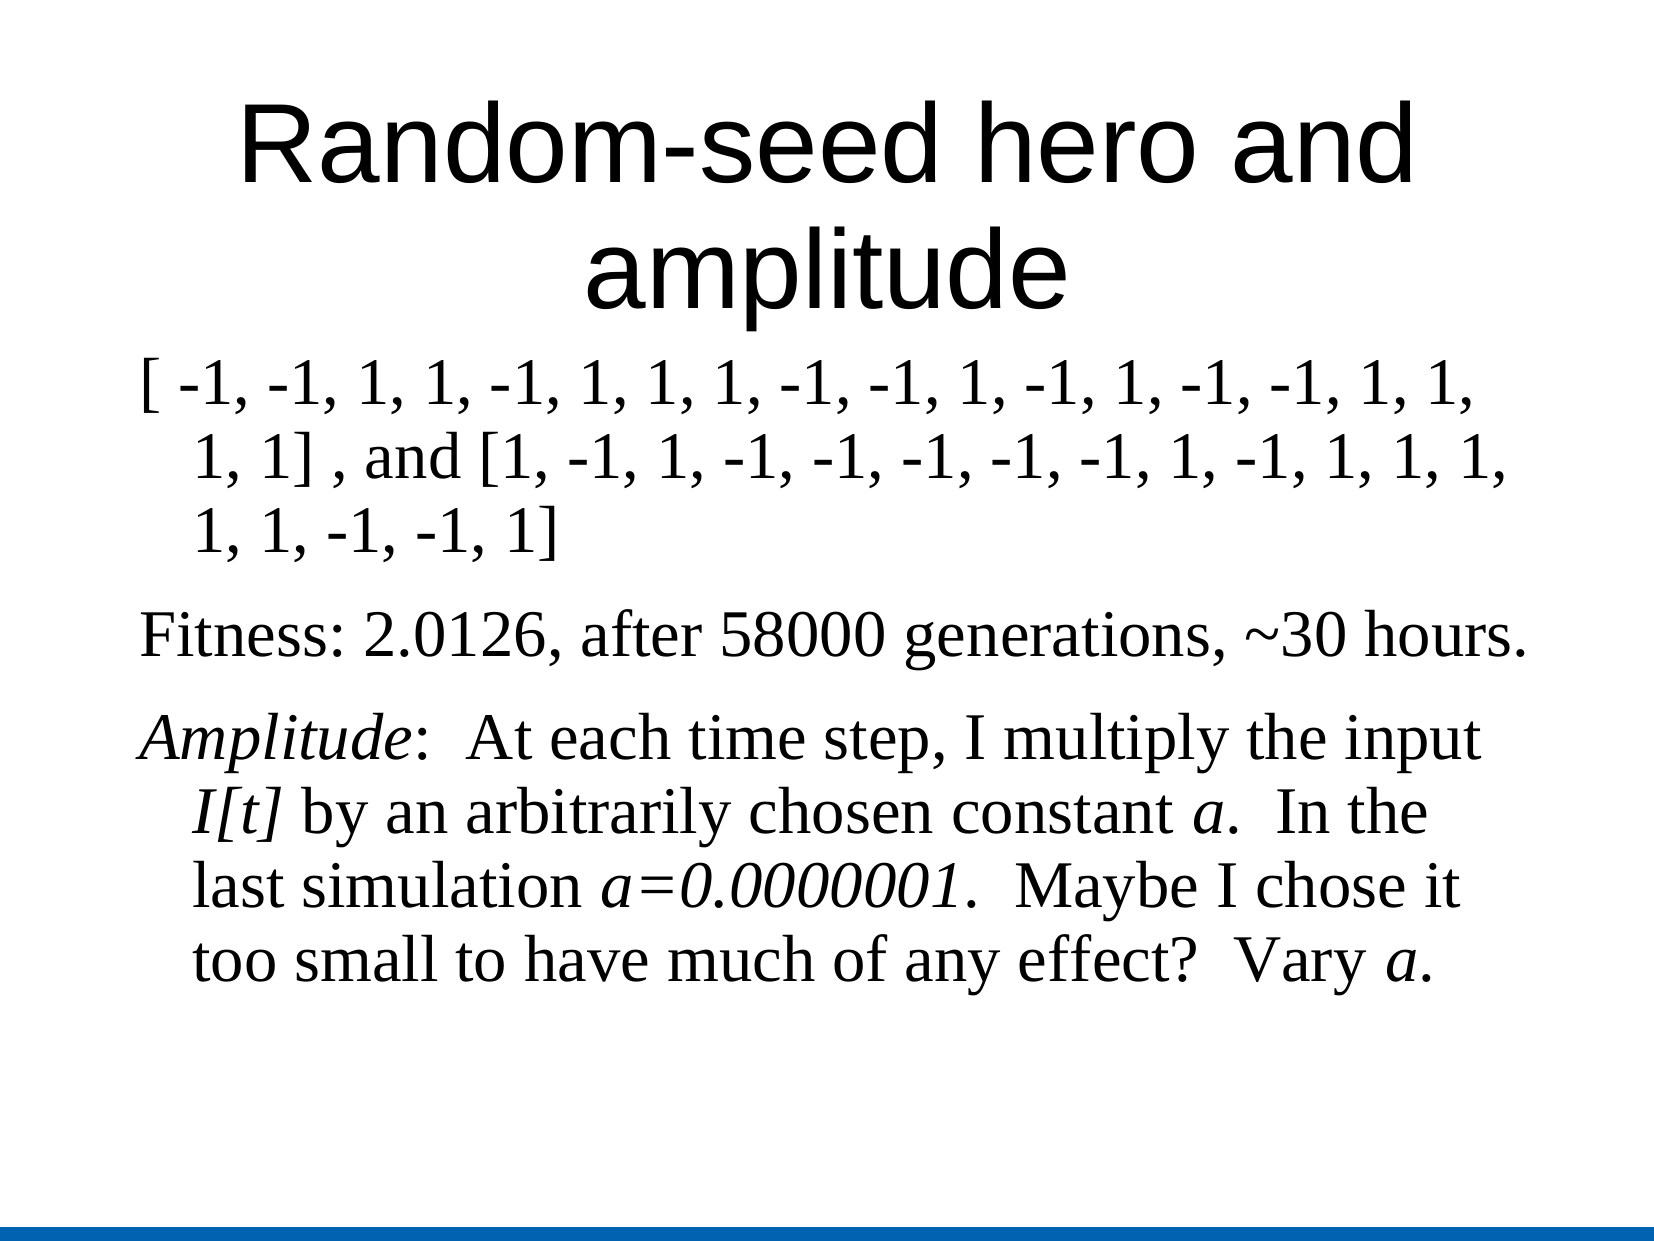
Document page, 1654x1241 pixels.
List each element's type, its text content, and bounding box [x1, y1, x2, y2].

title Random-seed hero and amplitude [121, 67, 1533, 344]
list [ -1, -1, 1, 1, -1, 1, 1, 1, -1, -1, 1, -1, 1, -1, -1, 1, 1, 1, 1] , and [1, -1, 1, -1, -1, -1, -1, -1, 1, -1, 1, 1, 1, 1, 1, -1, -1, 1] Fitness: 2.0126, after 58000 generations, ~30 hours. Amplitude: At each time step, I multiply the input I[t] by an arbitrarily chosen constant a. In the last simulation a=0.0000001. Maybe I chose it too small to have much of any effect? Vary a. [121, 344, 1533, 1132]
